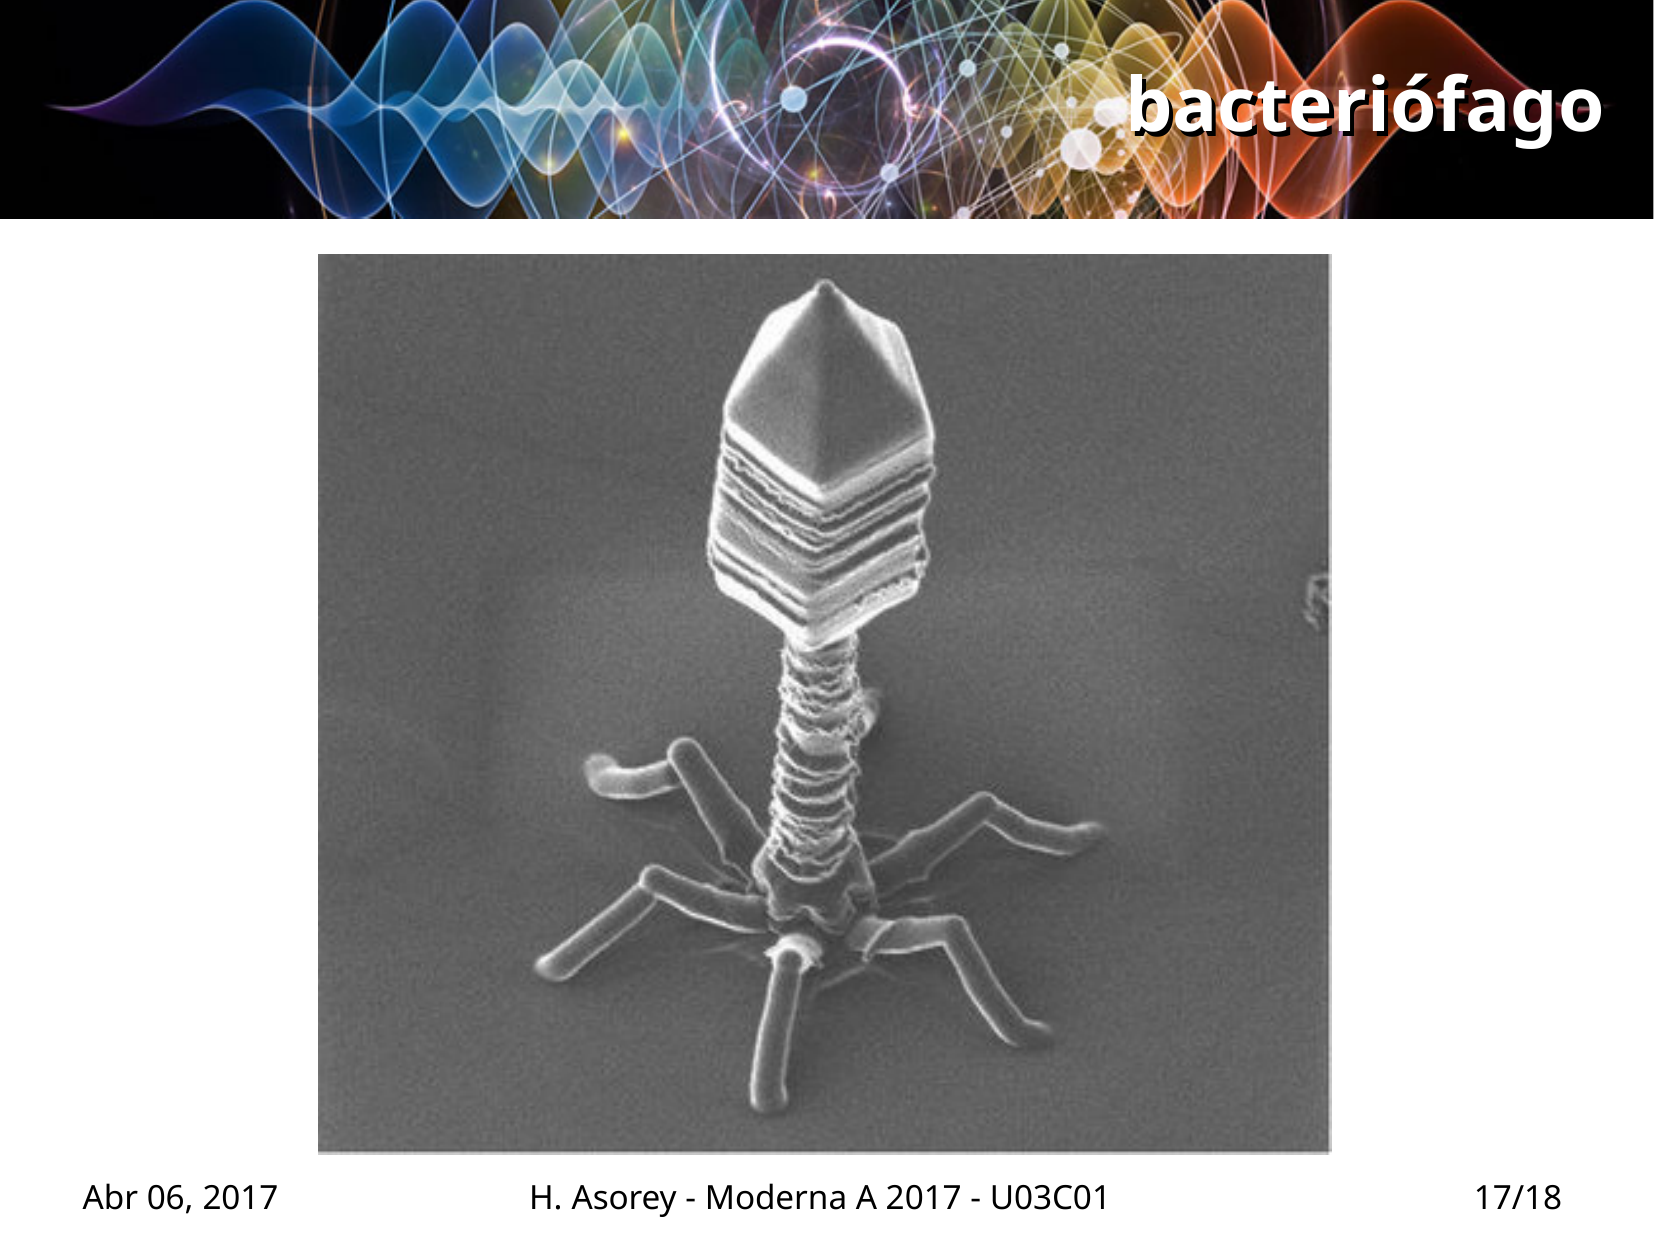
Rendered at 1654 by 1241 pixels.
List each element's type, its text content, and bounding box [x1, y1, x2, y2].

picture [0, 0, 1654, 219]
title bacteriófago [45, 15, 1606, 191]
picture [318, 254, 1332, 1156]
